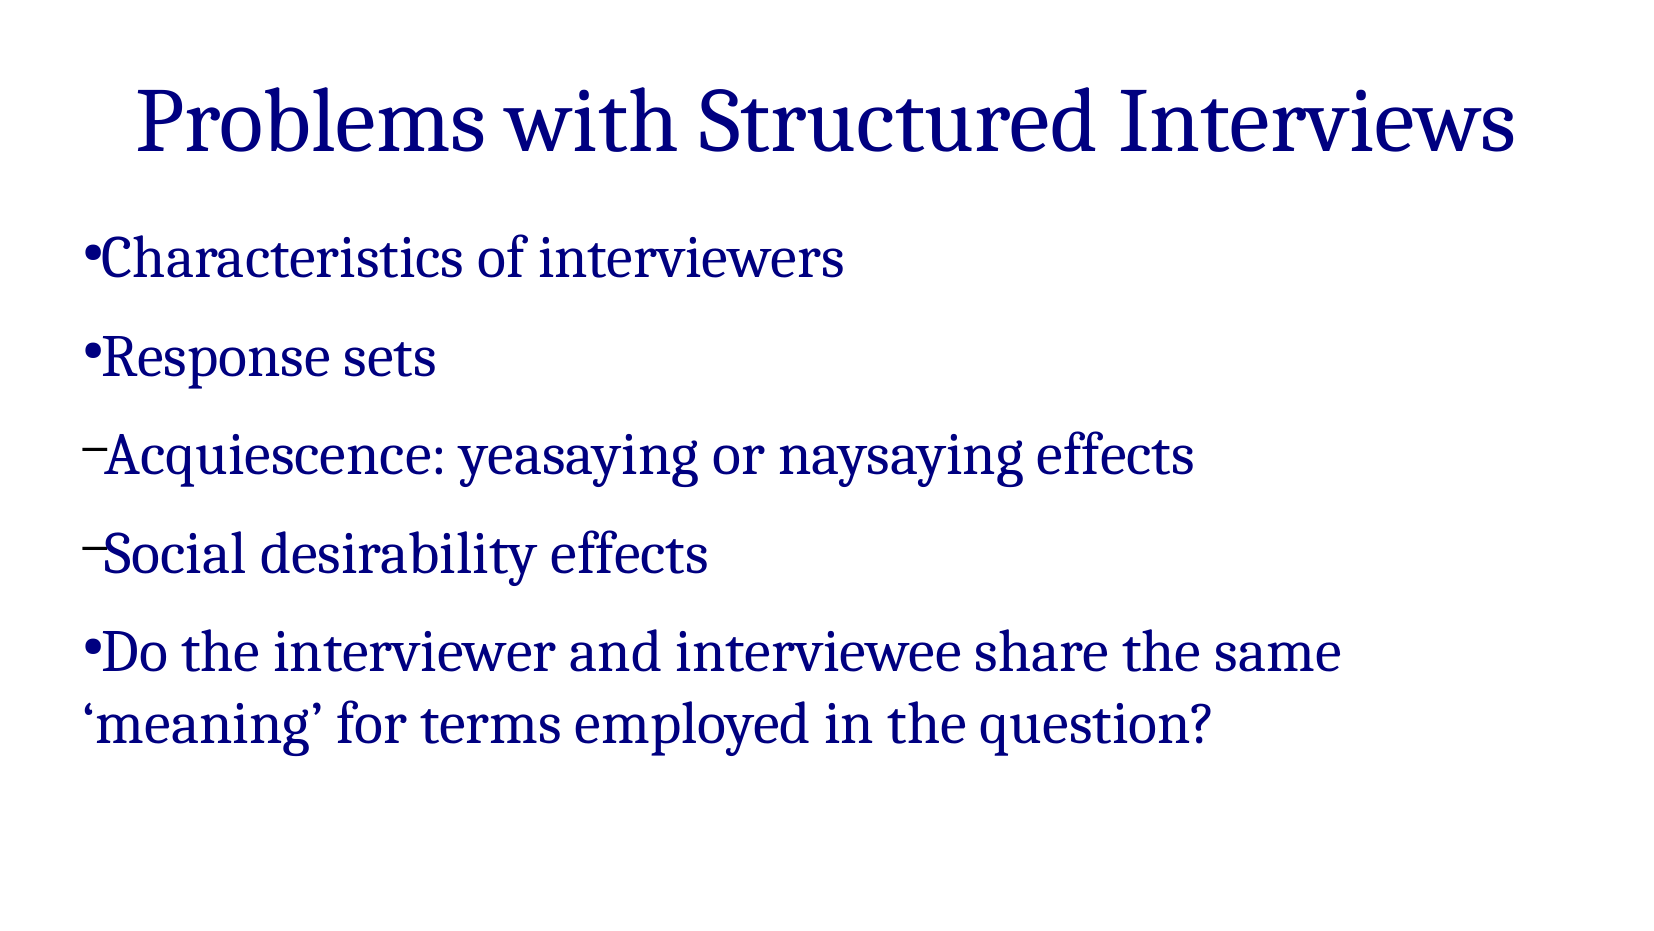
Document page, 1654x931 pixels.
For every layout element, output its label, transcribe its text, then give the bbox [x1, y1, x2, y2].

title Problems with Structured Interviews [82, 7, 1571, 217]
list Characteristics of interviewers Response sets Acquiescence: yeasaying or naysaying effects Social desirability effects Do the interviewer and interviewee share the same ‘meaning’ for terms employed in the question? [82, 217, 1571, 758]
